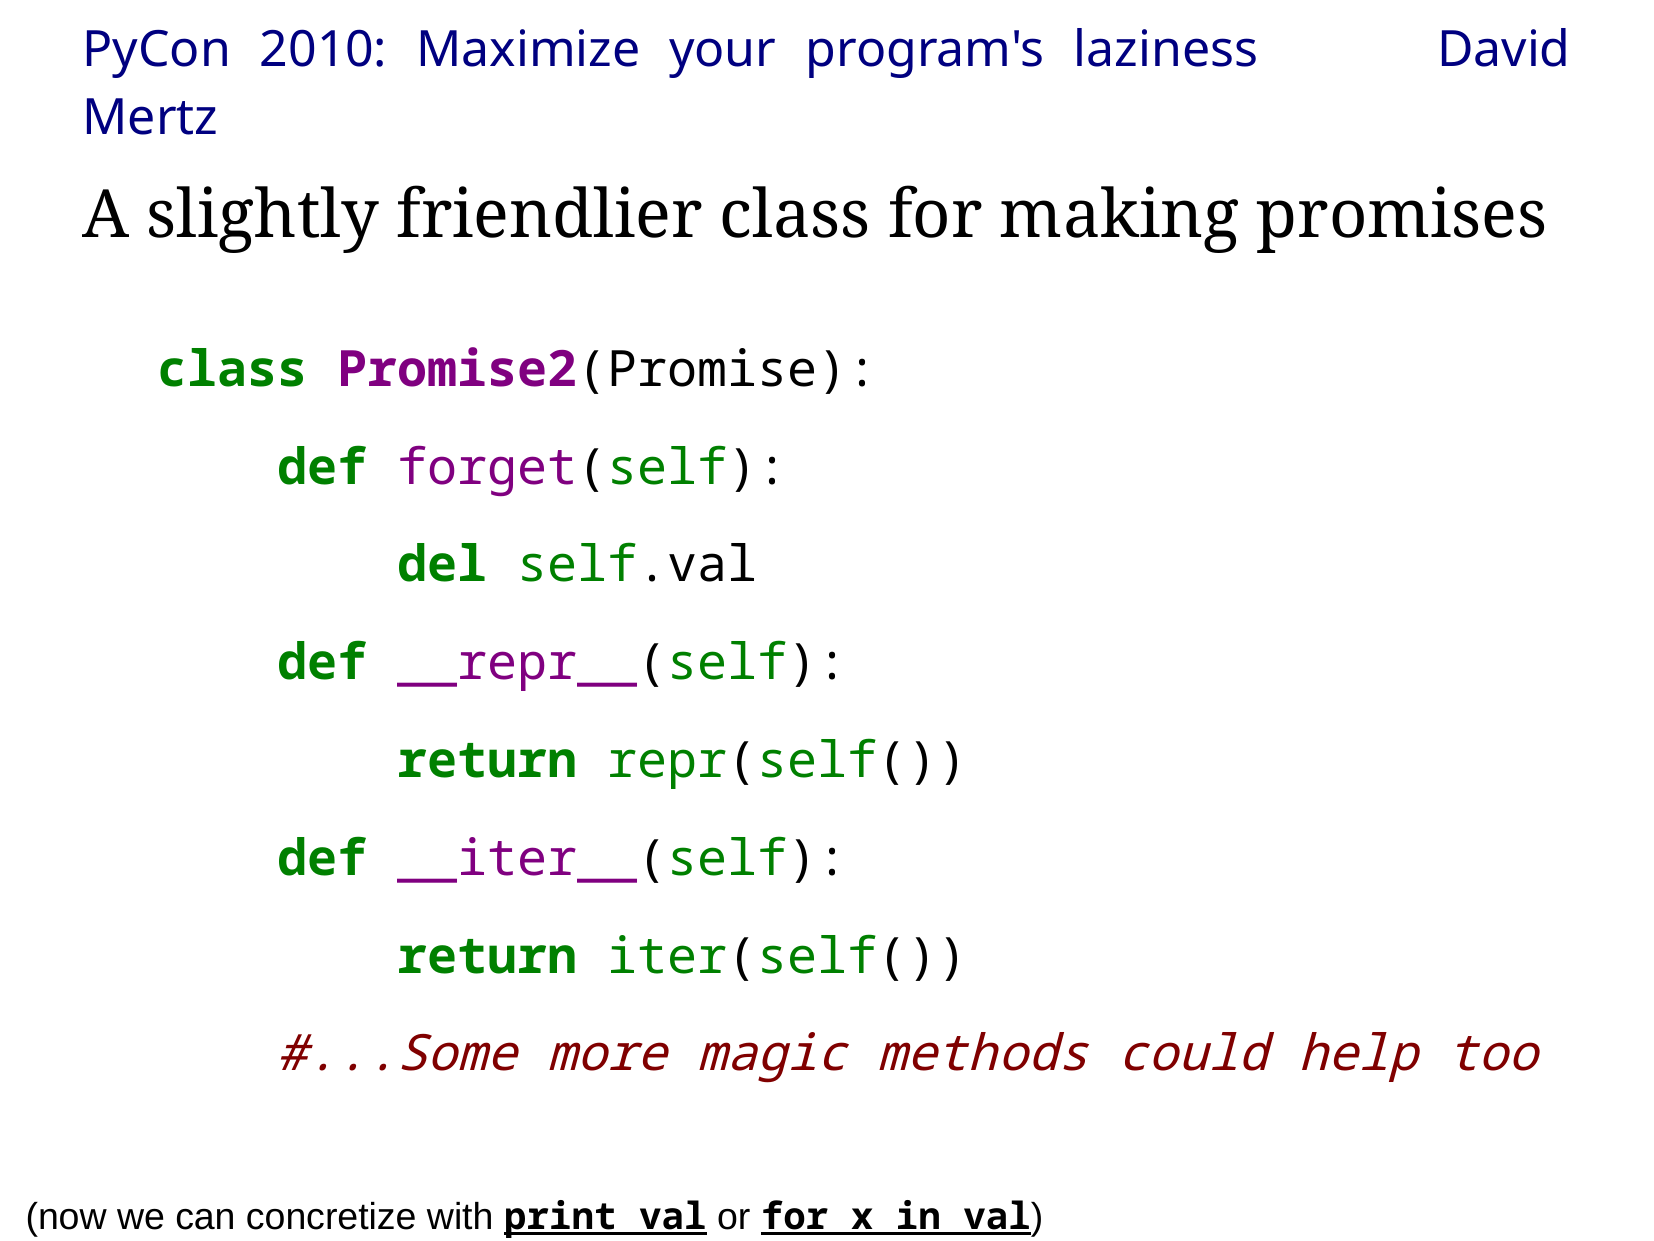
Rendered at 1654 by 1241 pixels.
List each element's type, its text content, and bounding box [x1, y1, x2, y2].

list [82, 1002, 1571, 1168]
title PyCon 2010: Maximize your program's laziness David Mertz [82, 49, 1571, 113]
text_box (now we can concretize with print val or for x in val) [10, 1182, 1017, 1238]
list A slightly friendlier class for making promises class Promise2(Promise): def forget(self): del self.val def __repr__(self): return repr(self()) def __iter__(self): return iter(self()) #...Some more magic methods could help too [82, 166, 1571, 1002]
